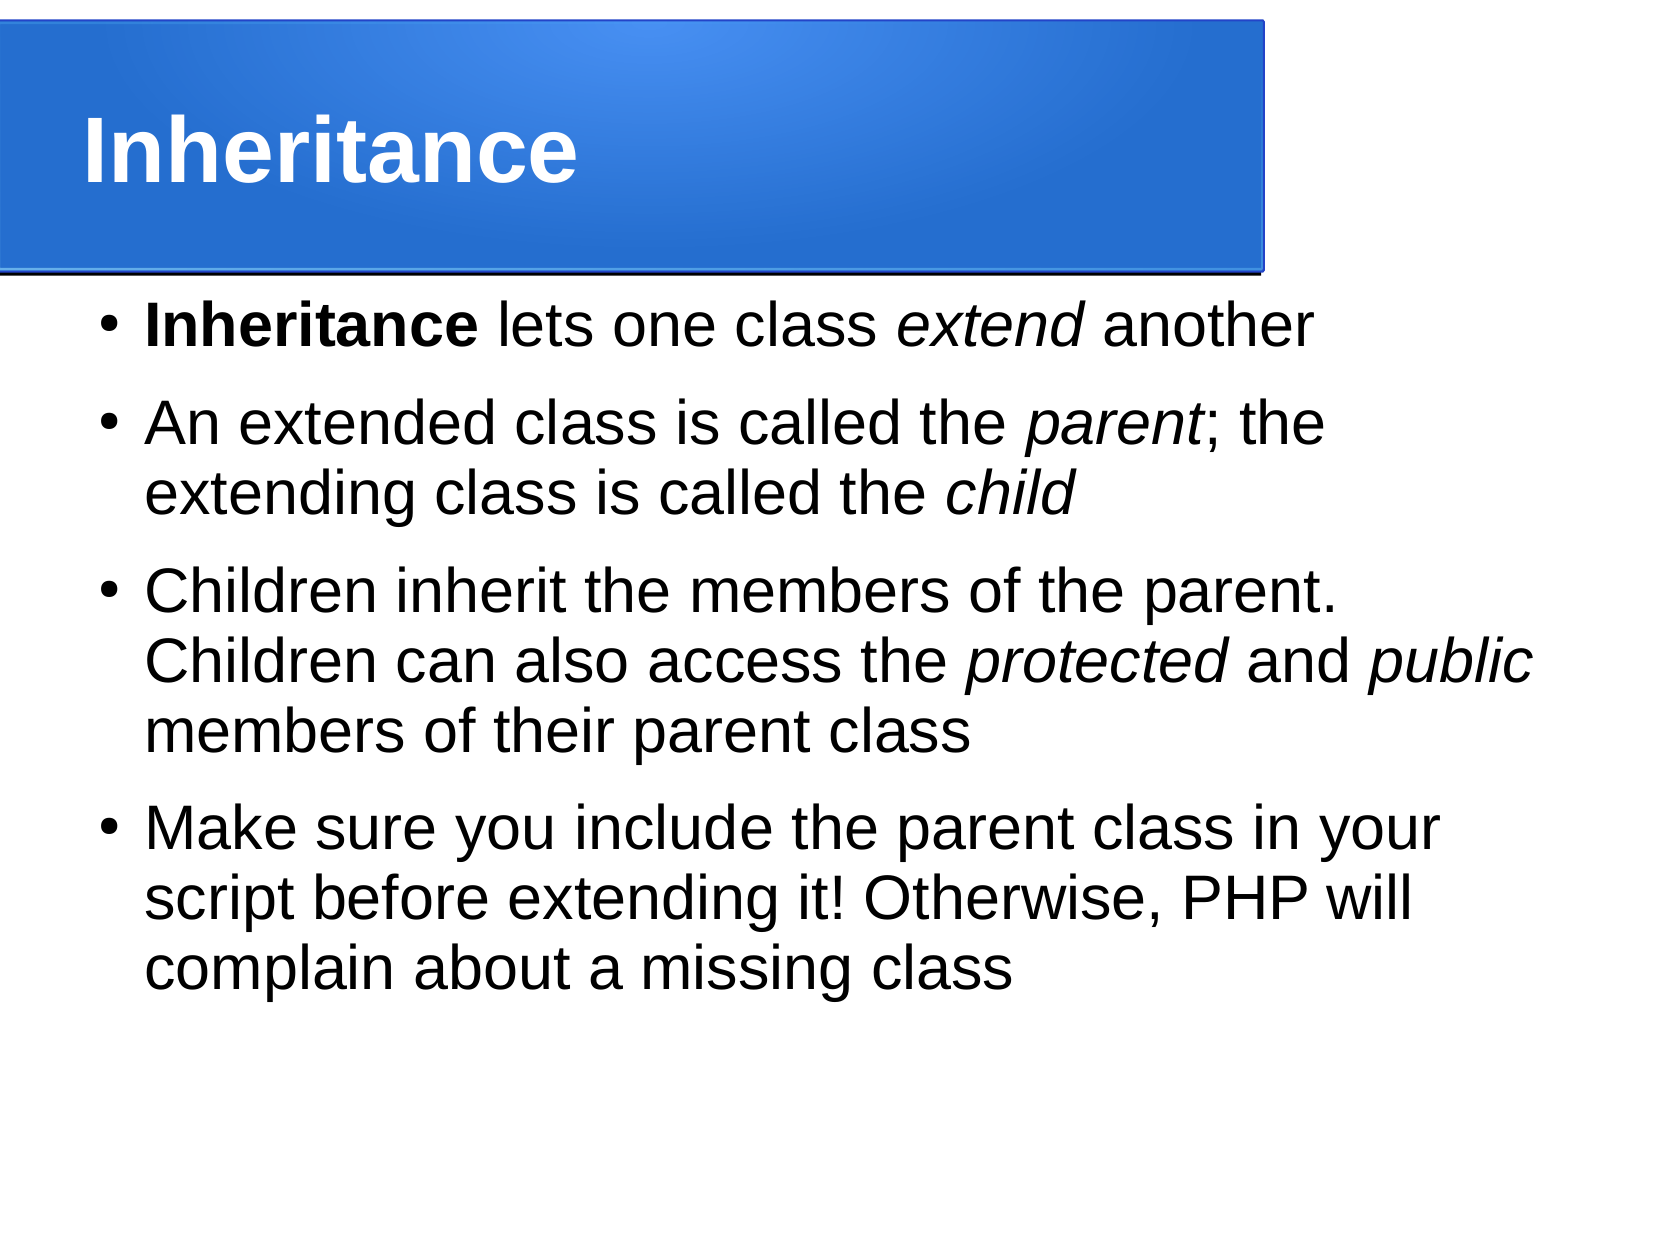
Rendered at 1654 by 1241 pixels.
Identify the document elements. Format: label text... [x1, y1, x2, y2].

list Inheritance lets one class extend another An extended class is called the parent; the extending class is called the child Children inherit the members of the parent. Children can also access the protected and public members of their parent class Make sure you include the parent class in your script before extending it! Otherwise, PHP will complain about a missing class [82, 290, 1571, 1010]
title Inheritance [82, 47, 1235, 252]
